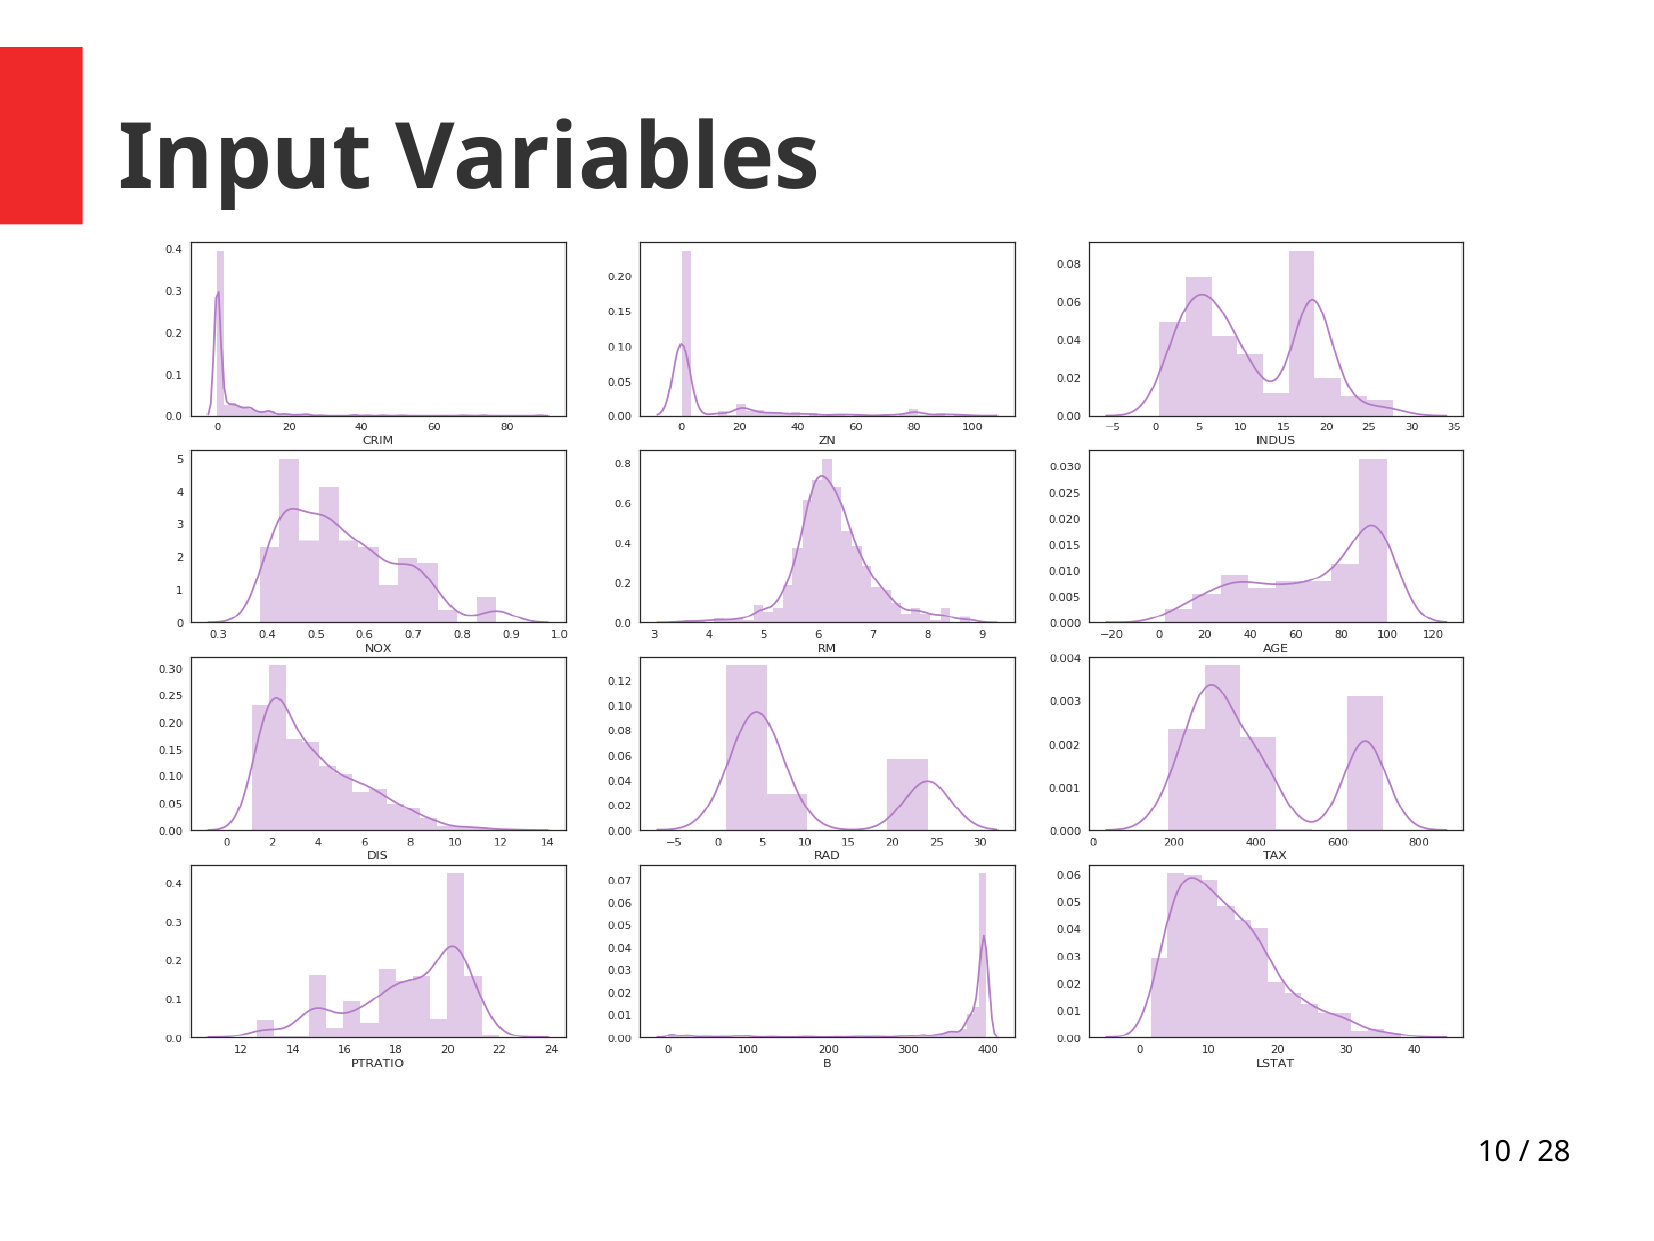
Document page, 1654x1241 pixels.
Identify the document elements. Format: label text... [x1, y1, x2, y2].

title Input Variables [118, 49, 1571, 257]
picture [150, 236, 1471, 1074]
